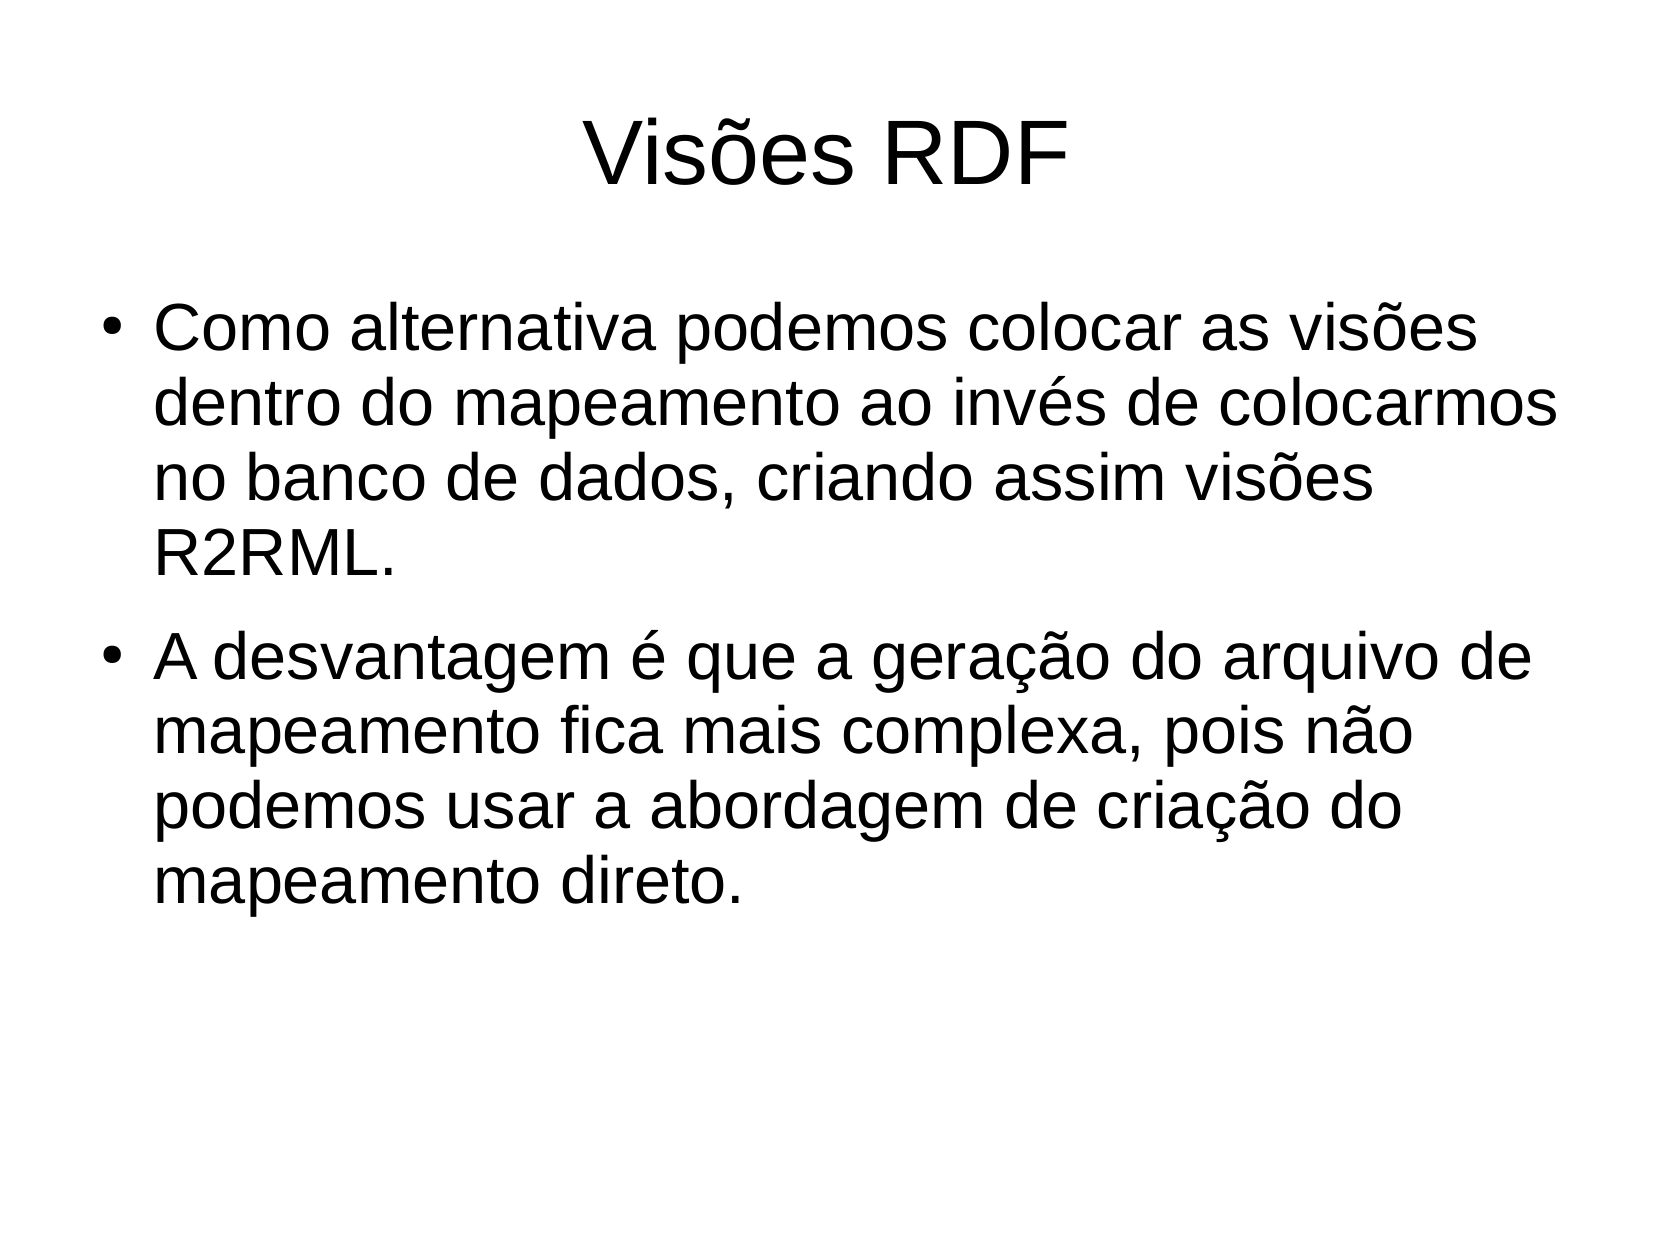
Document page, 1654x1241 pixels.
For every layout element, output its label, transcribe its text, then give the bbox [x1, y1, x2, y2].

list Como alternativa podemos colocar as visões dentro do mapeamento ao invés de colocarmos no banco de dados, criando assim visões R2RML. A desvantagem é que a geração do arquivo de mapeamento fica mais complexa, pois não podemos usar a abordagem de criação do mapeamento direto. [82, 290, 1571, 1109]
title Visões RDF [82, 49, 1571, 257]
